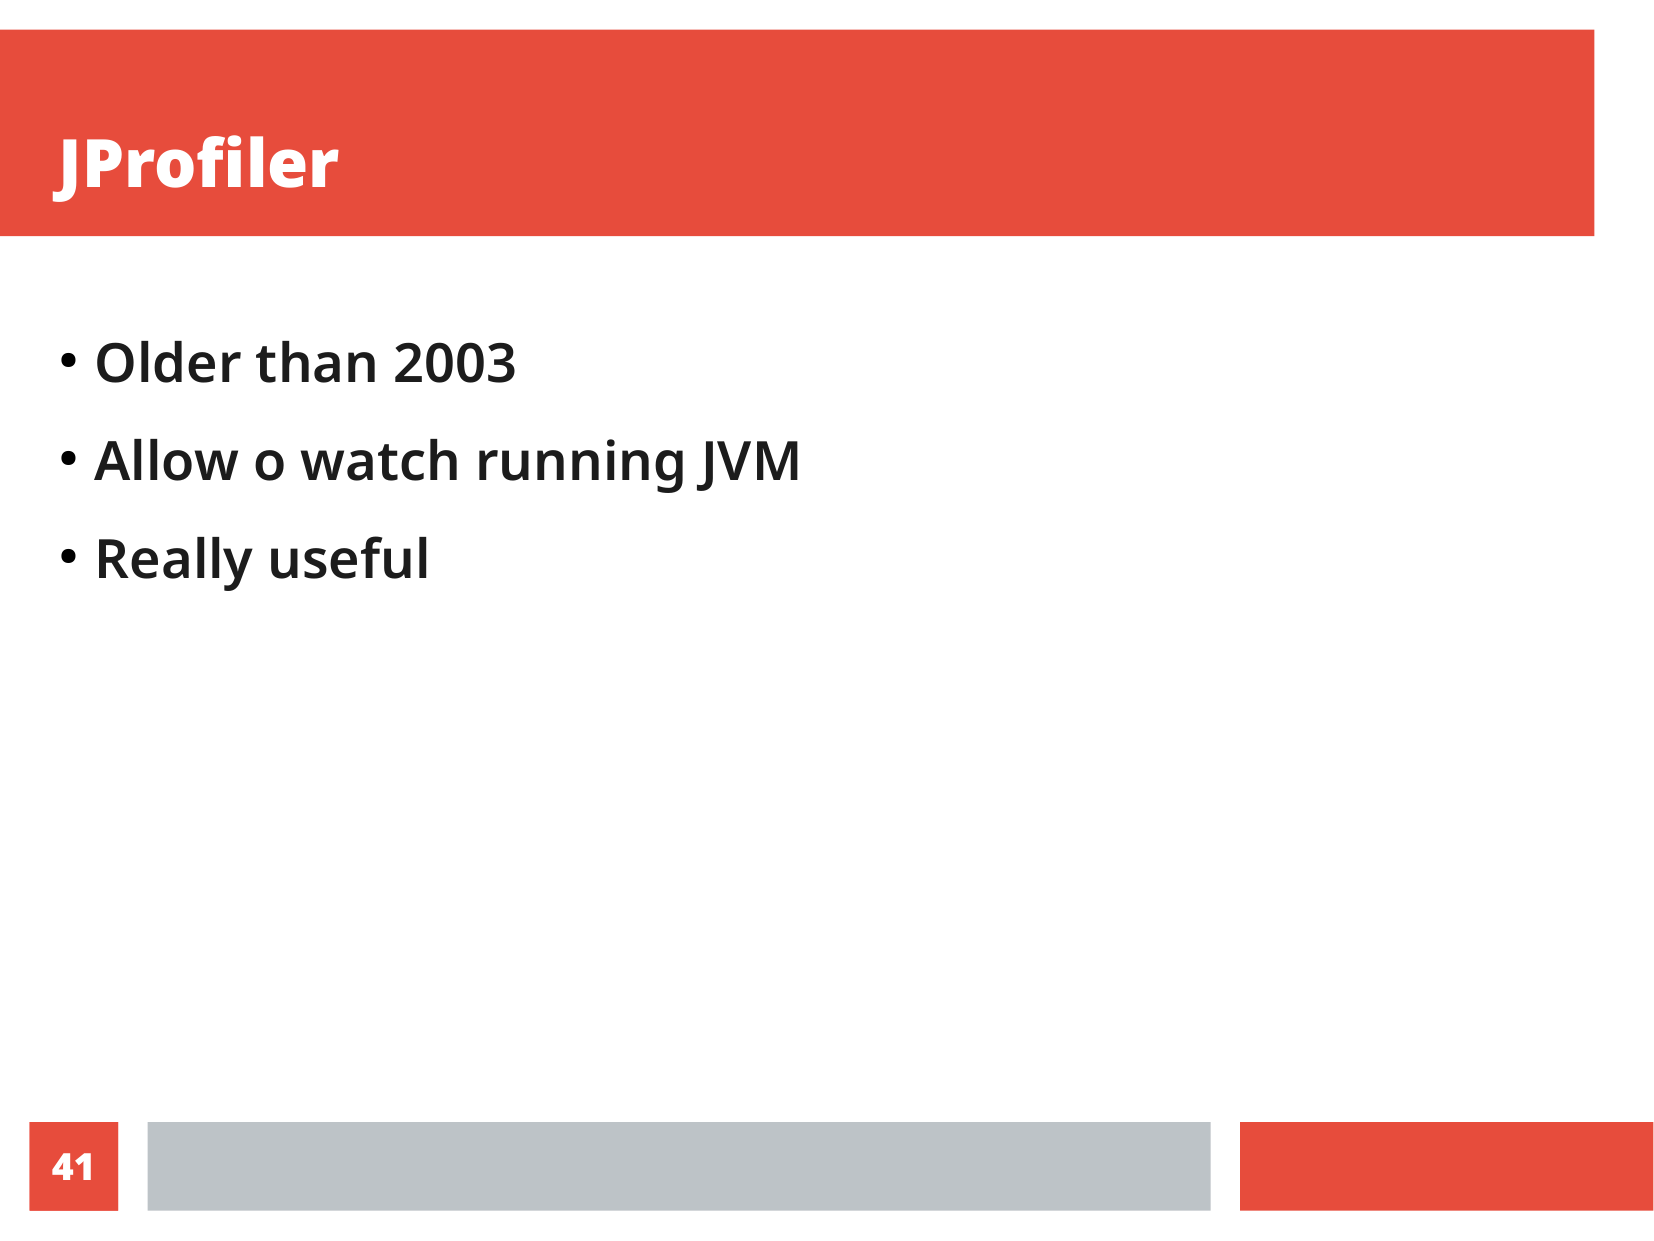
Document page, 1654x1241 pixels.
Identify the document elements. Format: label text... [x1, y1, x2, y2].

list Older than 2003 Allow o watch running JVM Really useful [59, 324, 1565, 1093]
title JProfiler [59, 59, 1595, 207]
